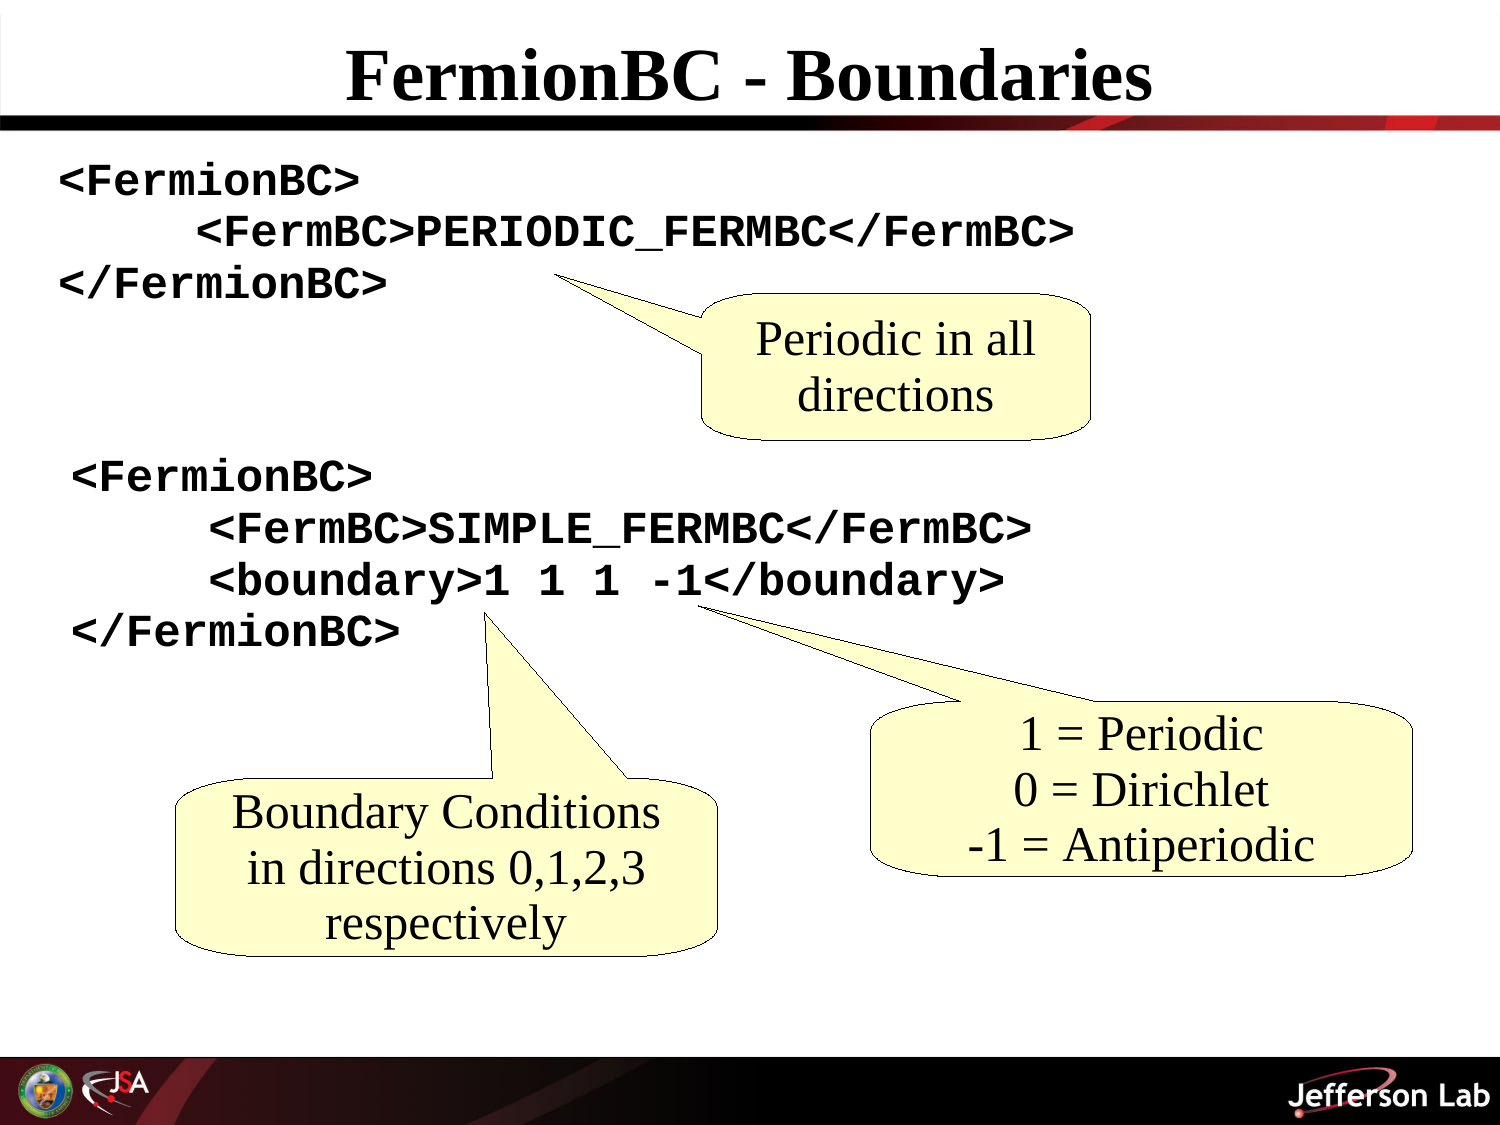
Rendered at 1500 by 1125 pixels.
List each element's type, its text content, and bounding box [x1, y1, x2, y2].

text_box <FermionBC> <FermBC>PERIODIC_FERMBC</FermBC> </FermionBC> [43, 149, 1112, 386]
text_box <FermionBC> <FermBC>SIMPLE_FERMBC</FermBC> <boundary>1 1 1 -1</boundary> </FermionBC> [56, 446, 1124, 683]
text_box Periodic in all directions [554, 274, 1091, 441]
text_box Boundary Conditions in directions 0,1,2,3 respectively [175, 612, 718, 957]
picture [0, 0, 1500, 1125]
text_box 1 = Periodic 0 = Dirichlet -1 = Antiperiodic [698, 605, 1413, 877]
title FermionBC - Boundaries [112, 7, 1388, 143]
